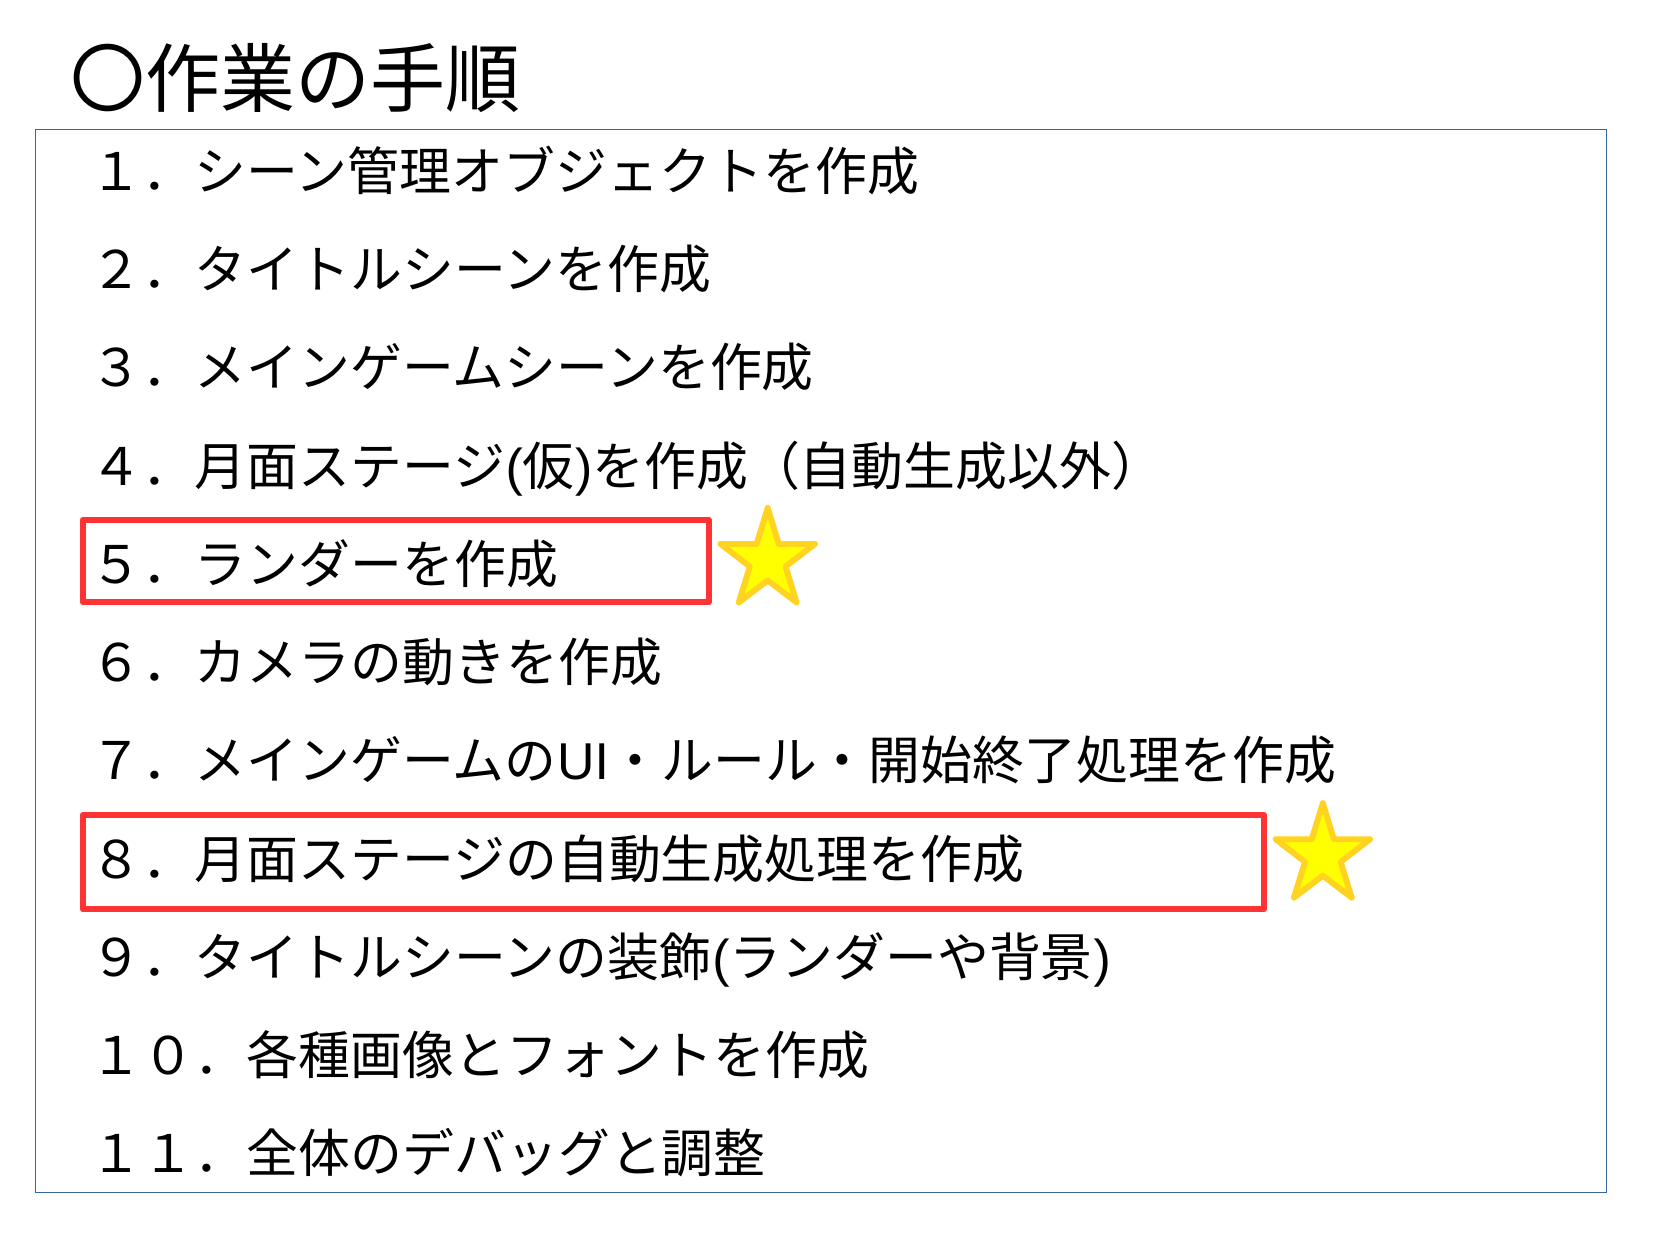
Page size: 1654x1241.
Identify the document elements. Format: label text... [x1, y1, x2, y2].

text_box [720, 507, 815, 603]
text_box [1275, 803, 1371, 898]
title 〇作業の手順 [70, 17, 1052, 130]
list １．シーン管理オブジェクトを作成 ２．タイトルシーンを作成 ３．メインゲームシーンを作成 ４．月面ステージ(仮)を作成（自動生成以外） ５．ランダーを作成 ６．カメラの動きを作成 ７．メインゲームのUI・ルール・開始終了処理を作成 ８．月面ステージの自動生成処理を作成 ９．タイトルシーンの装飾(ランダーや背景) １０．各種画像とフォントを作成 １１．全体のデバッグと調整 [35, 129, 1607, 1193]
